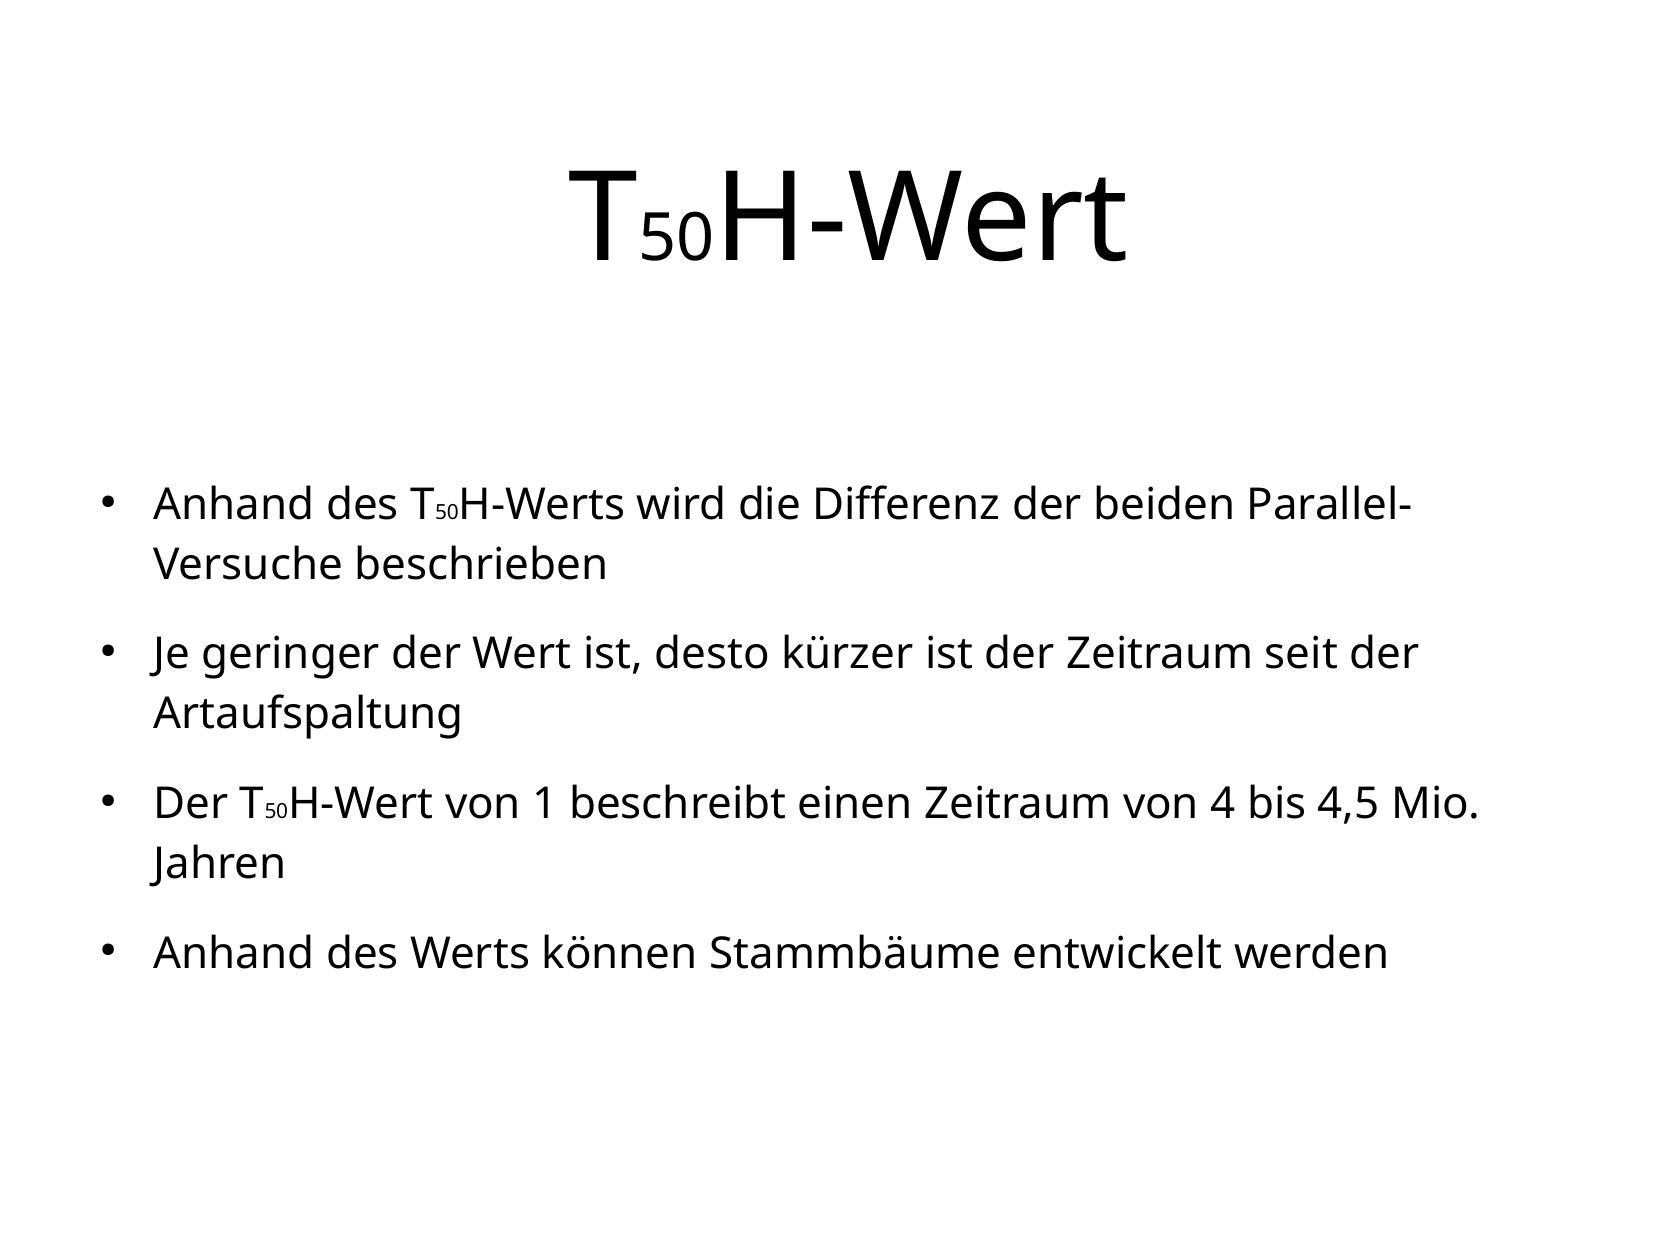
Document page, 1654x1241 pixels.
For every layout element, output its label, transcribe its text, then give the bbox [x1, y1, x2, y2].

title T50H-Wert [82, 108, 1571, 316]
list Anhand des T50H-Werts wird die Differenz der beiden Parallel-Versuche beschrieben Je geringer der Wert ist, desto kürzer ist der Zeitraum seit der Artaufspaltung Der T50H-Wert von 1 beschreibt einen Zeitraum von 4 bis 4,5 Mio. Jahren Anhand des Werts können Stammbäume entwickelt werden [82, 472, 1571, 1192]
